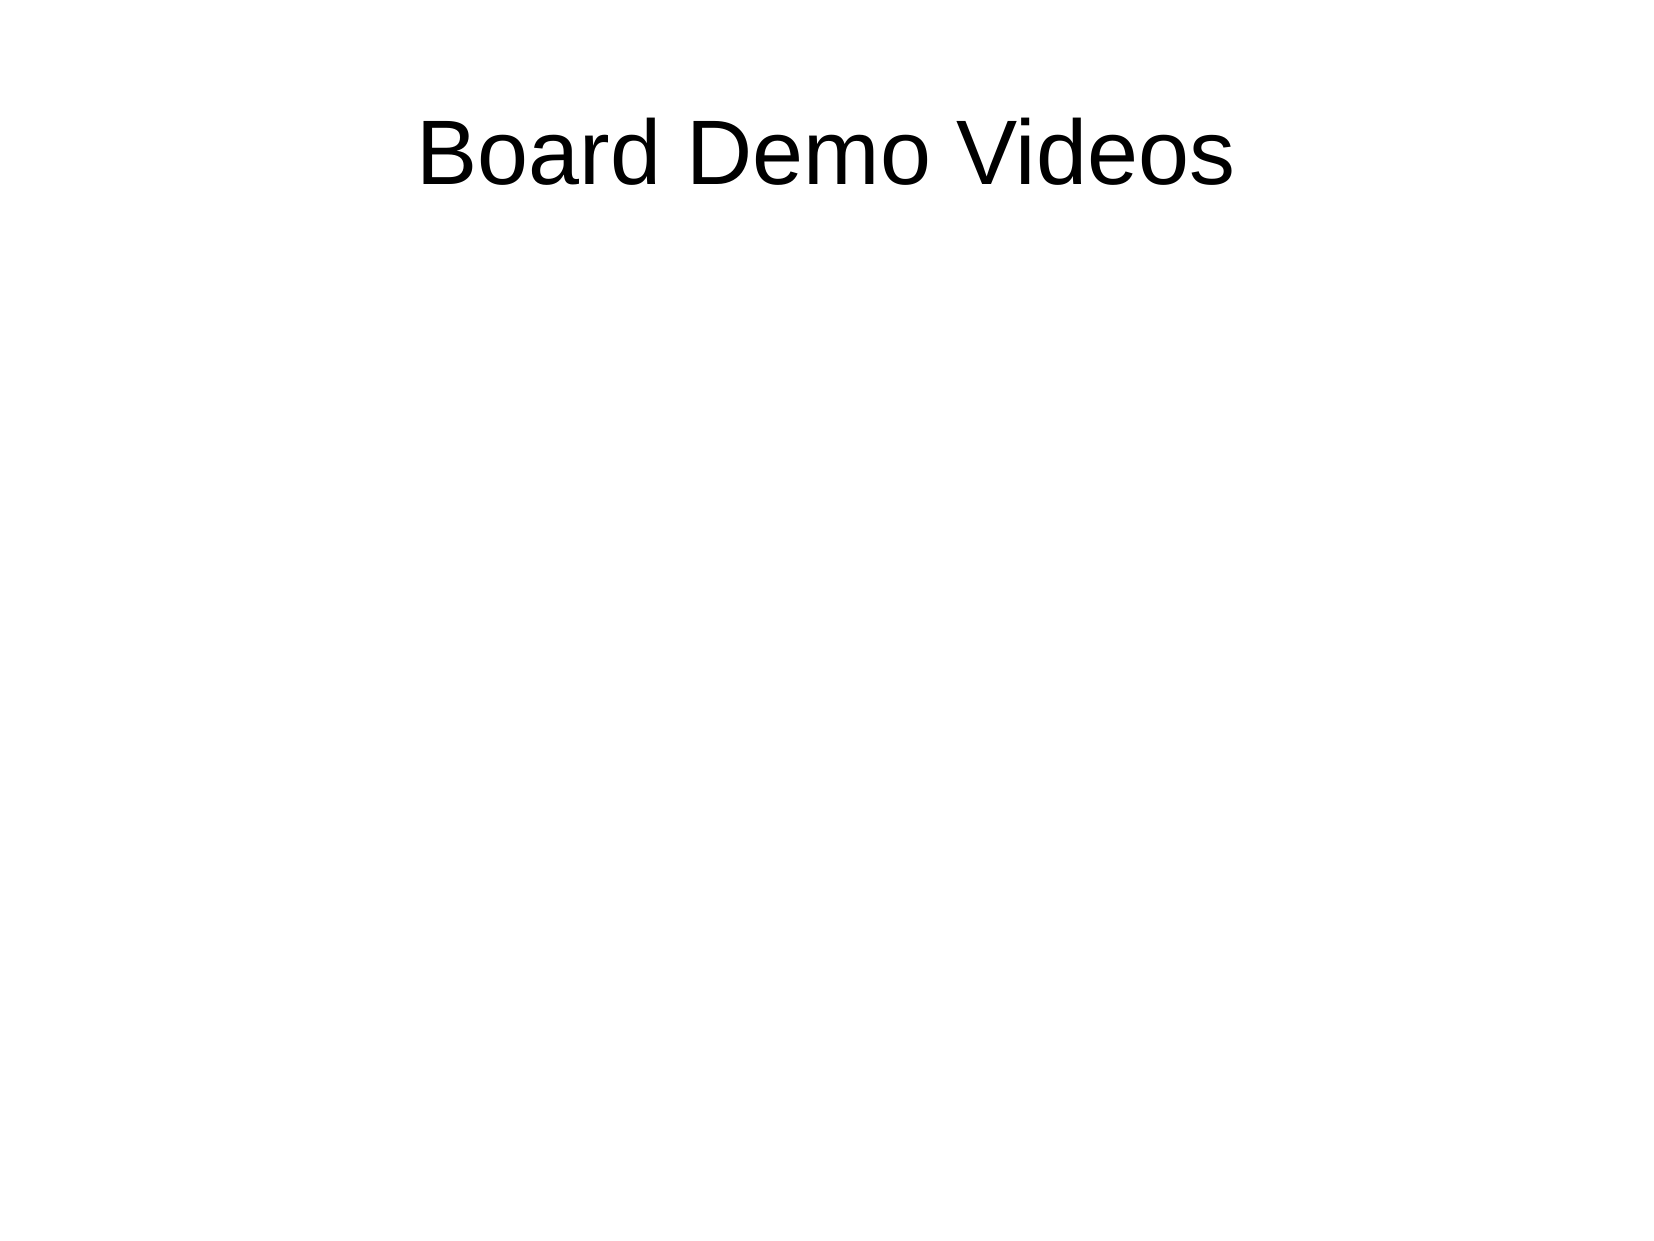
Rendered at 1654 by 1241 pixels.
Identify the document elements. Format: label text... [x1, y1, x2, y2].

title Board Demo Videos [82, 49, 1571, 257]
